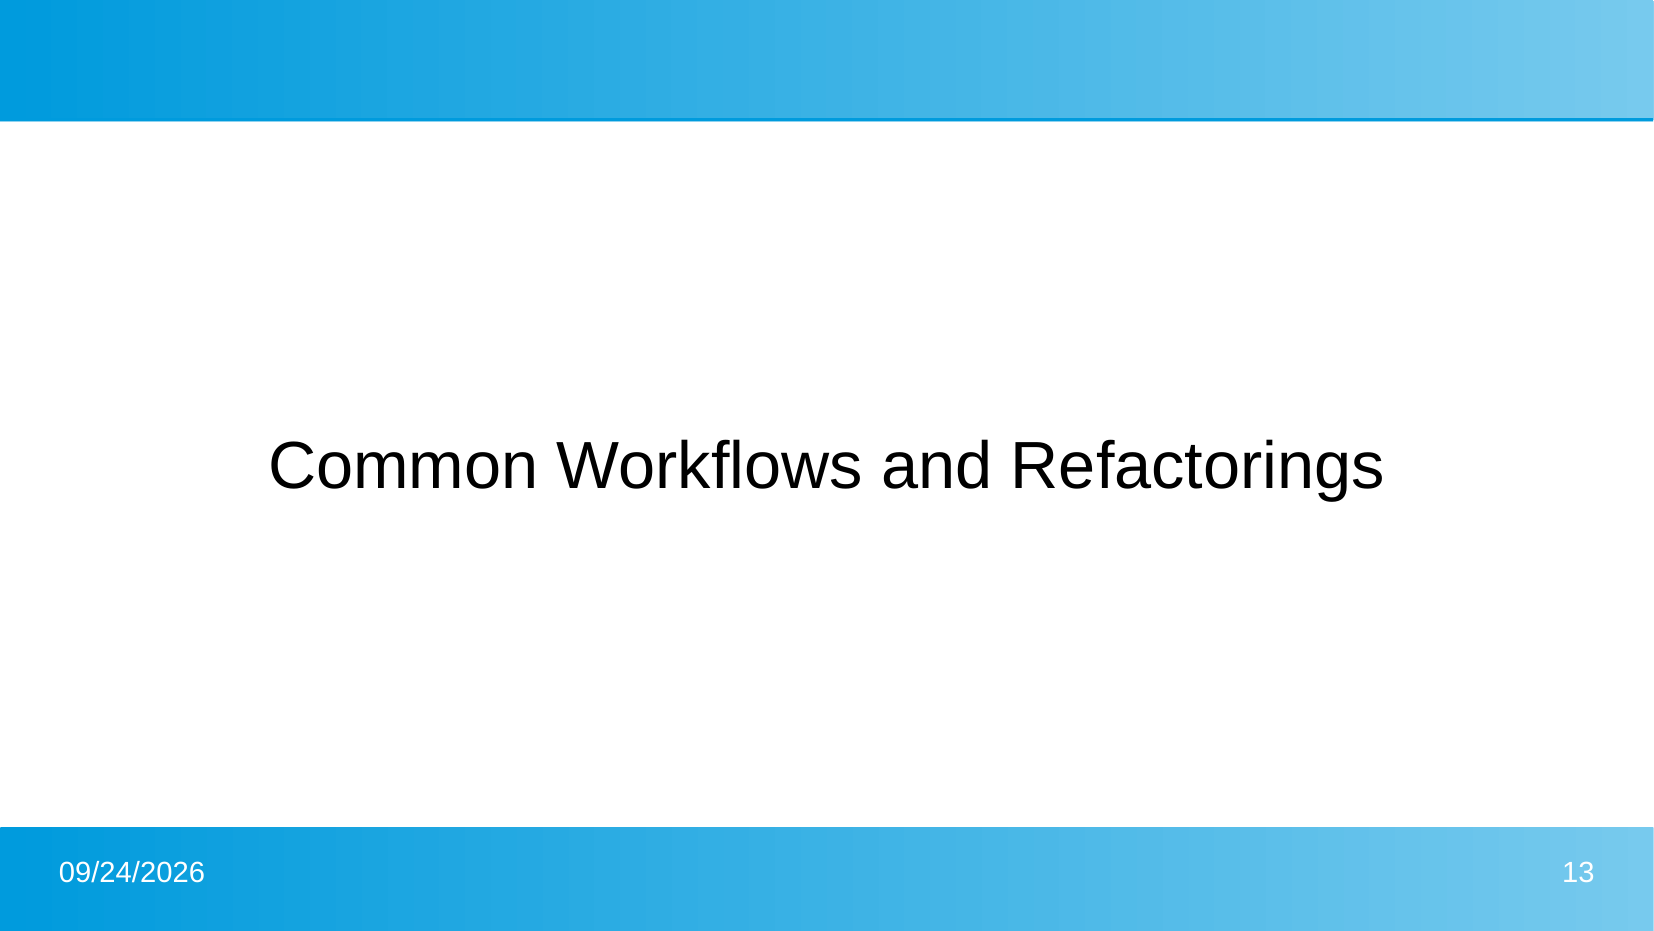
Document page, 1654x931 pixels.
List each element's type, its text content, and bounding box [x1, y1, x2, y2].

subtitle Common Workflows and Refactorings [59, 283, 1595, 647]
